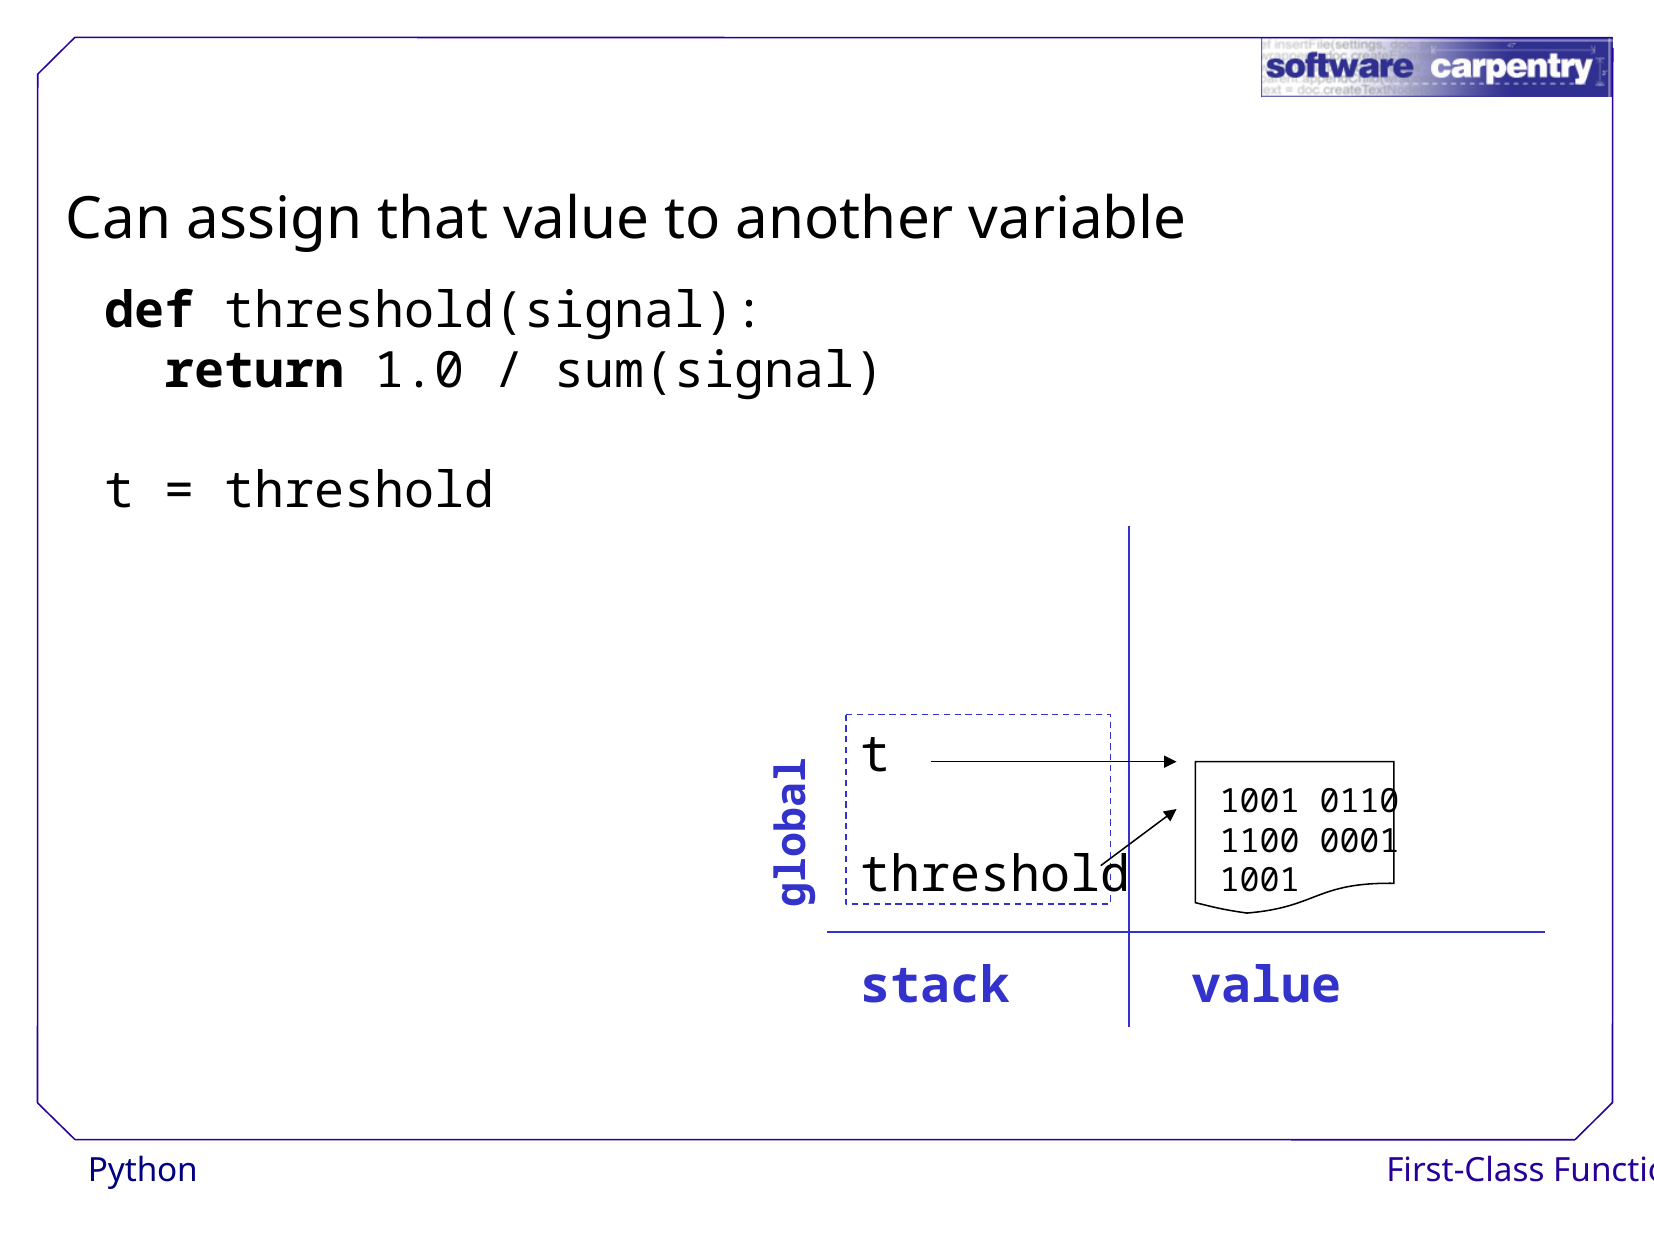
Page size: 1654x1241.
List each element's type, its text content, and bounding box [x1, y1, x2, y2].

text_box value [1176, 950, 1442, 1027]
text_box 1001 0110 1100 0001 1001 [1204, 771, 1375, 904]
text_box stack [845, 950, 1111, 1027]
text_box t threshold [845, 714, 1111, 904]
text_box global [760, 761, 837, 923]
text_box Can assign that value to another variable [51, 138, 1352, 259]
picture [1261, 39, 1613, 97]
text_box def threshold(signal): return 1.0 / sum(signal) t = threshold [89, 270, 894, 677]
